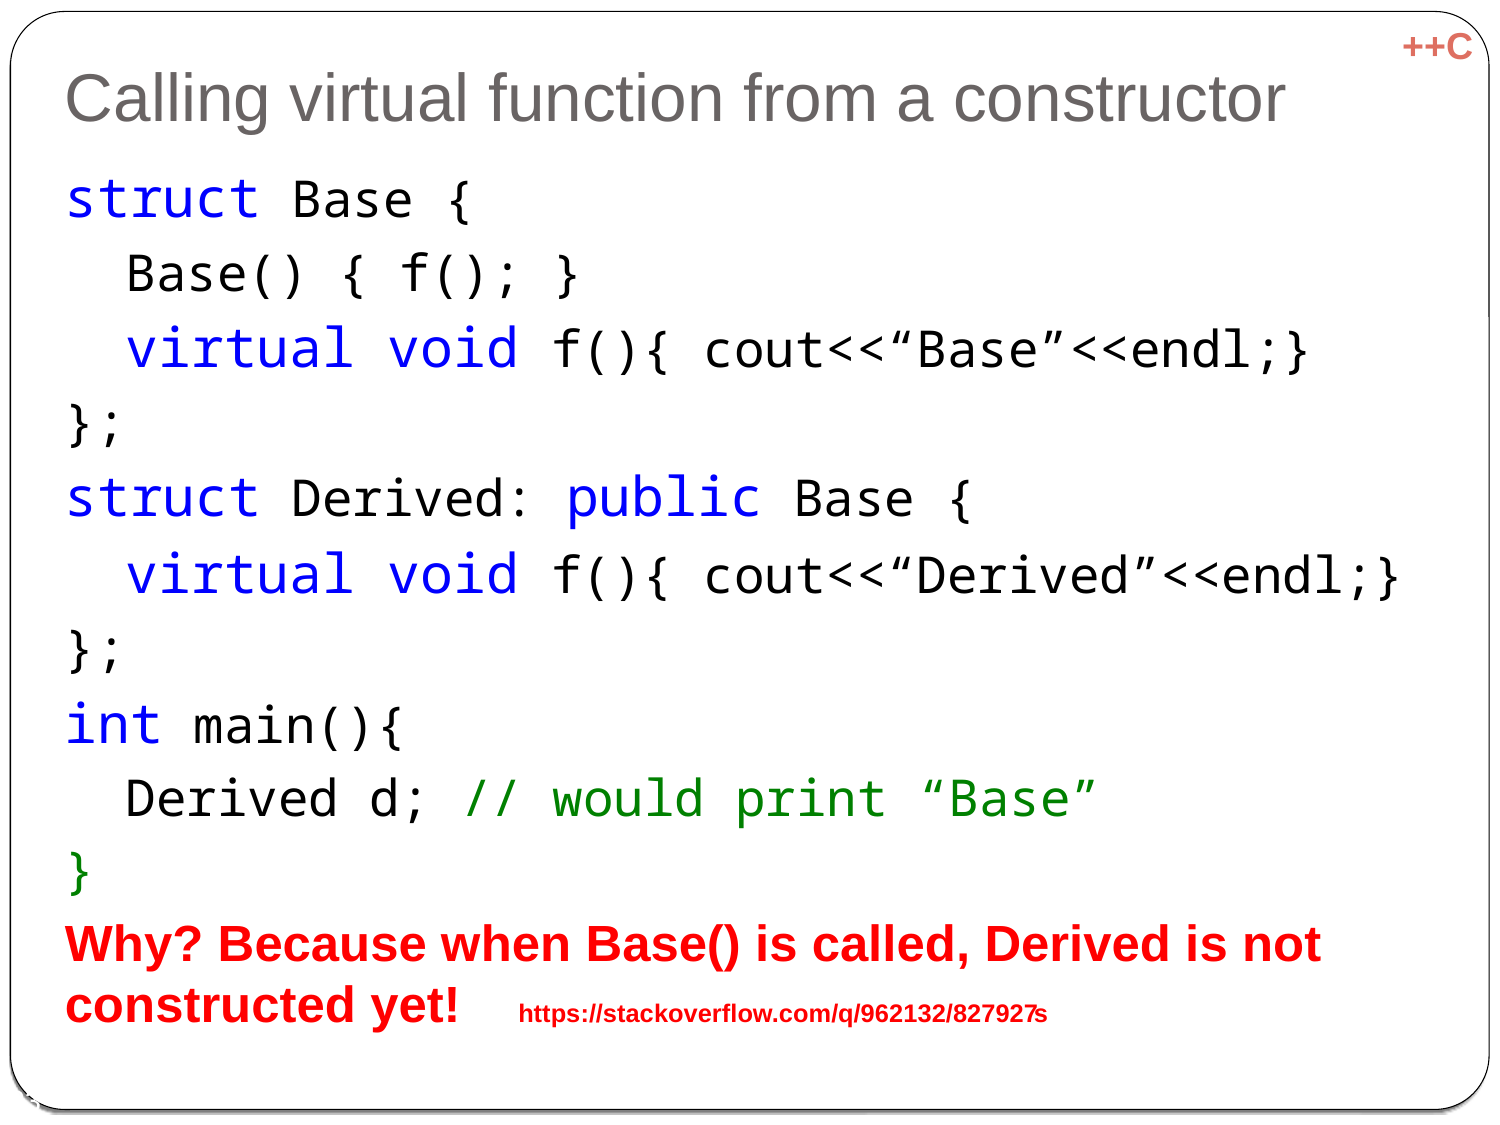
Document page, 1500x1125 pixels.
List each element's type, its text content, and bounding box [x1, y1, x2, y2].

title Calling virtual function from a constructor [50, 45, 1450, 150]
list struct Base { Base() { f(); } virtual void f(){ cout<<“Base”<<endl;} }; struct Derived: public Base { virtual void f(){ cout<<“Derived”<<endl;} }; int main(){ Derived d; // would print “Base” } Why? Because when Base() is called, Derived is not constructed yet! https://stackoverflow.com/q/962132/827927s [50, 155, 1450, 1094]
slide_number 22 [0, 1074, 50, 1125]
